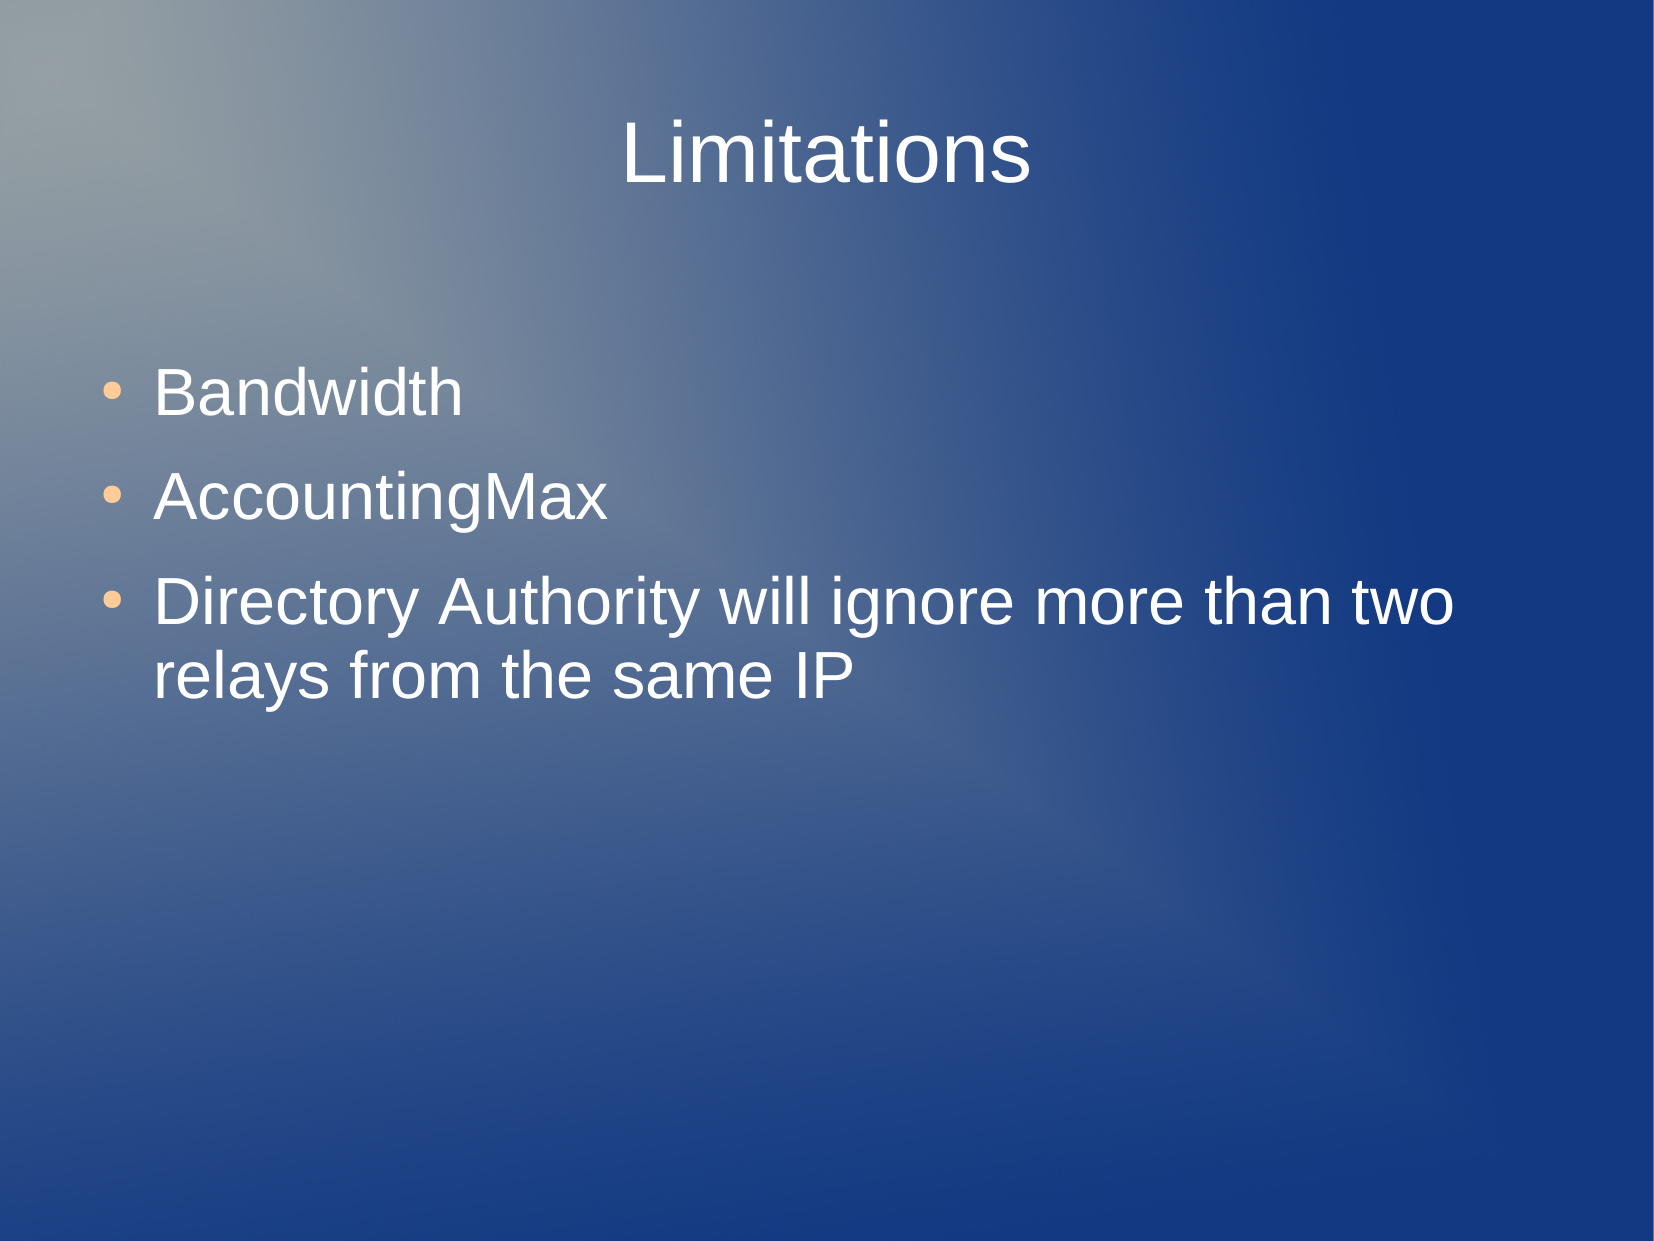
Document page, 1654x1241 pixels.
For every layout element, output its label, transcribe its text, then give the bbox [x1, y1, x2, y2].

list Bandwidth AccountingMax Directory Authority will ignore more than two relays from the same IP [82, 355, 1571, 1075]
picture [0, 0, 1654, 1241]
title Limitations [82, 49, 1571, 257]
